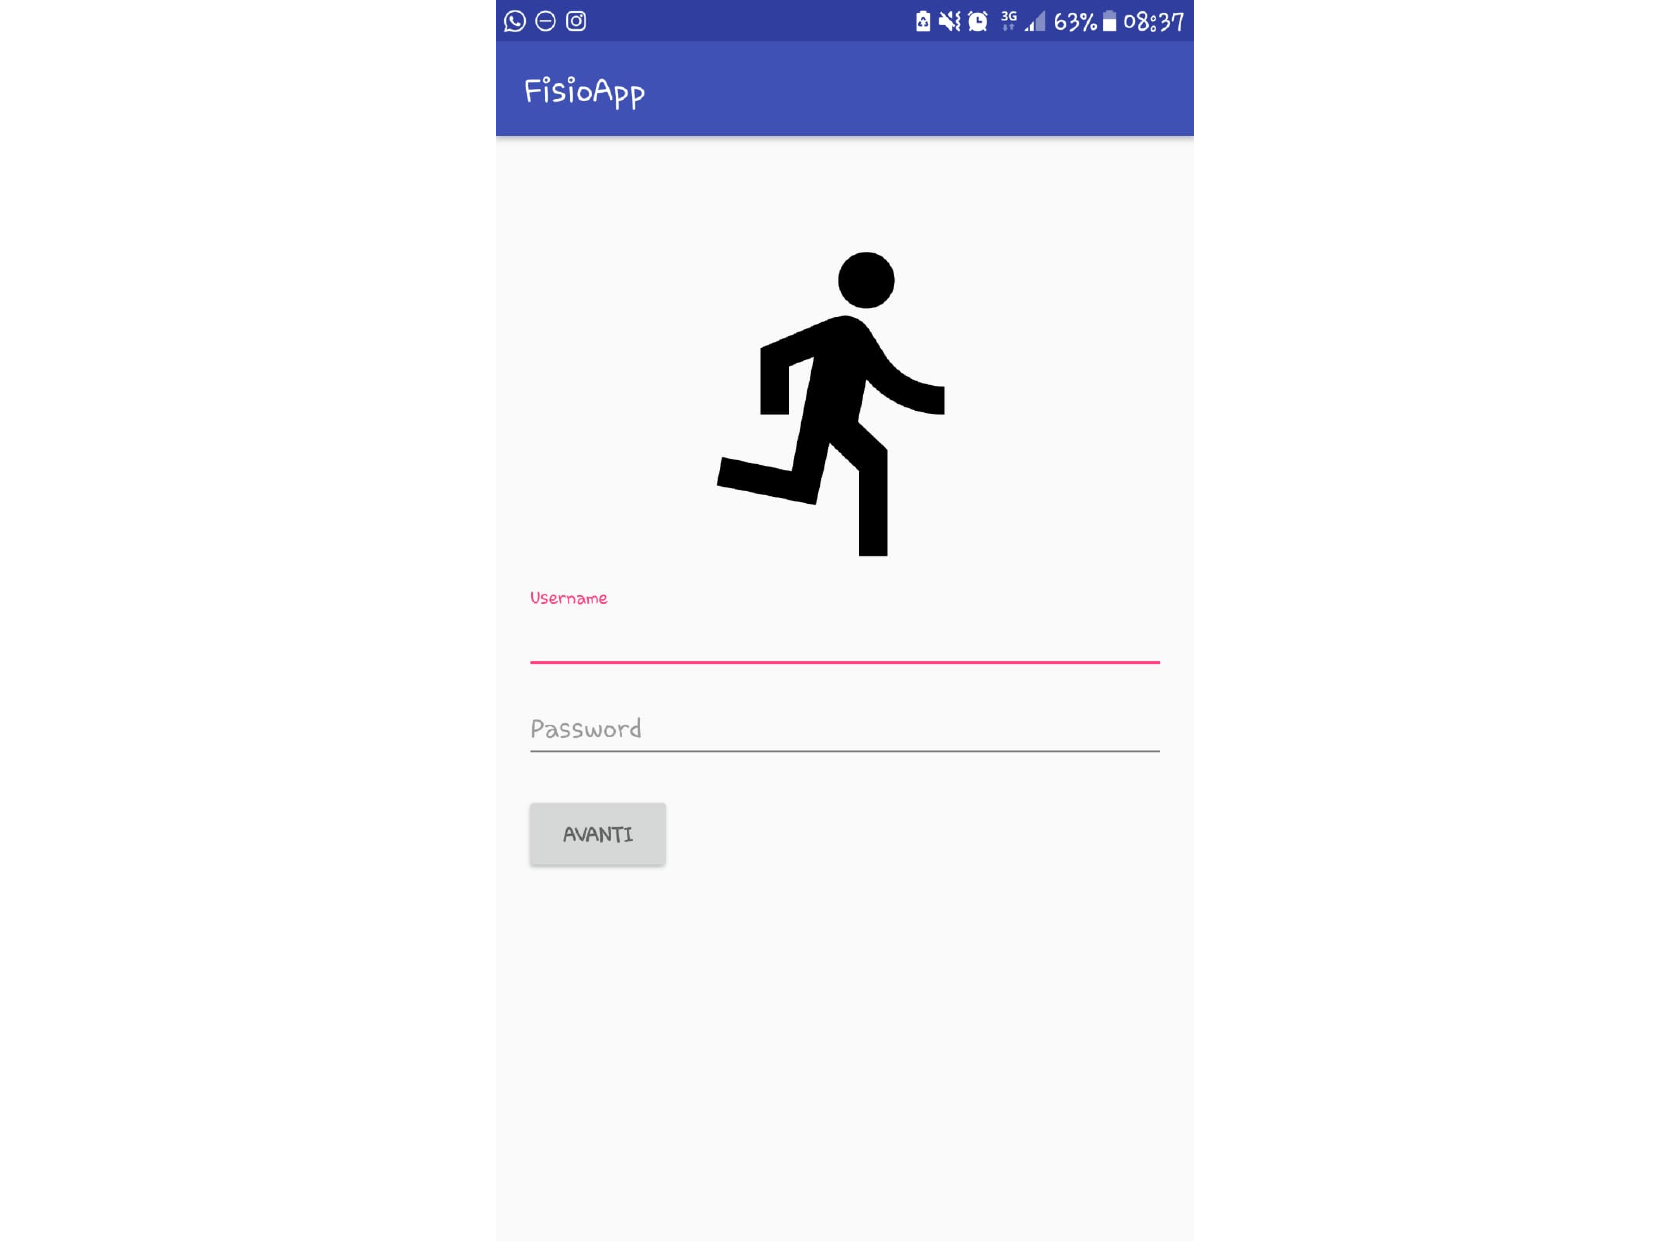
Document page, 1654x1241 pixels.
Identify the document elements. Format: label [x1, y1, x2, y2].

picture [496, 0, 1194, 1241]
